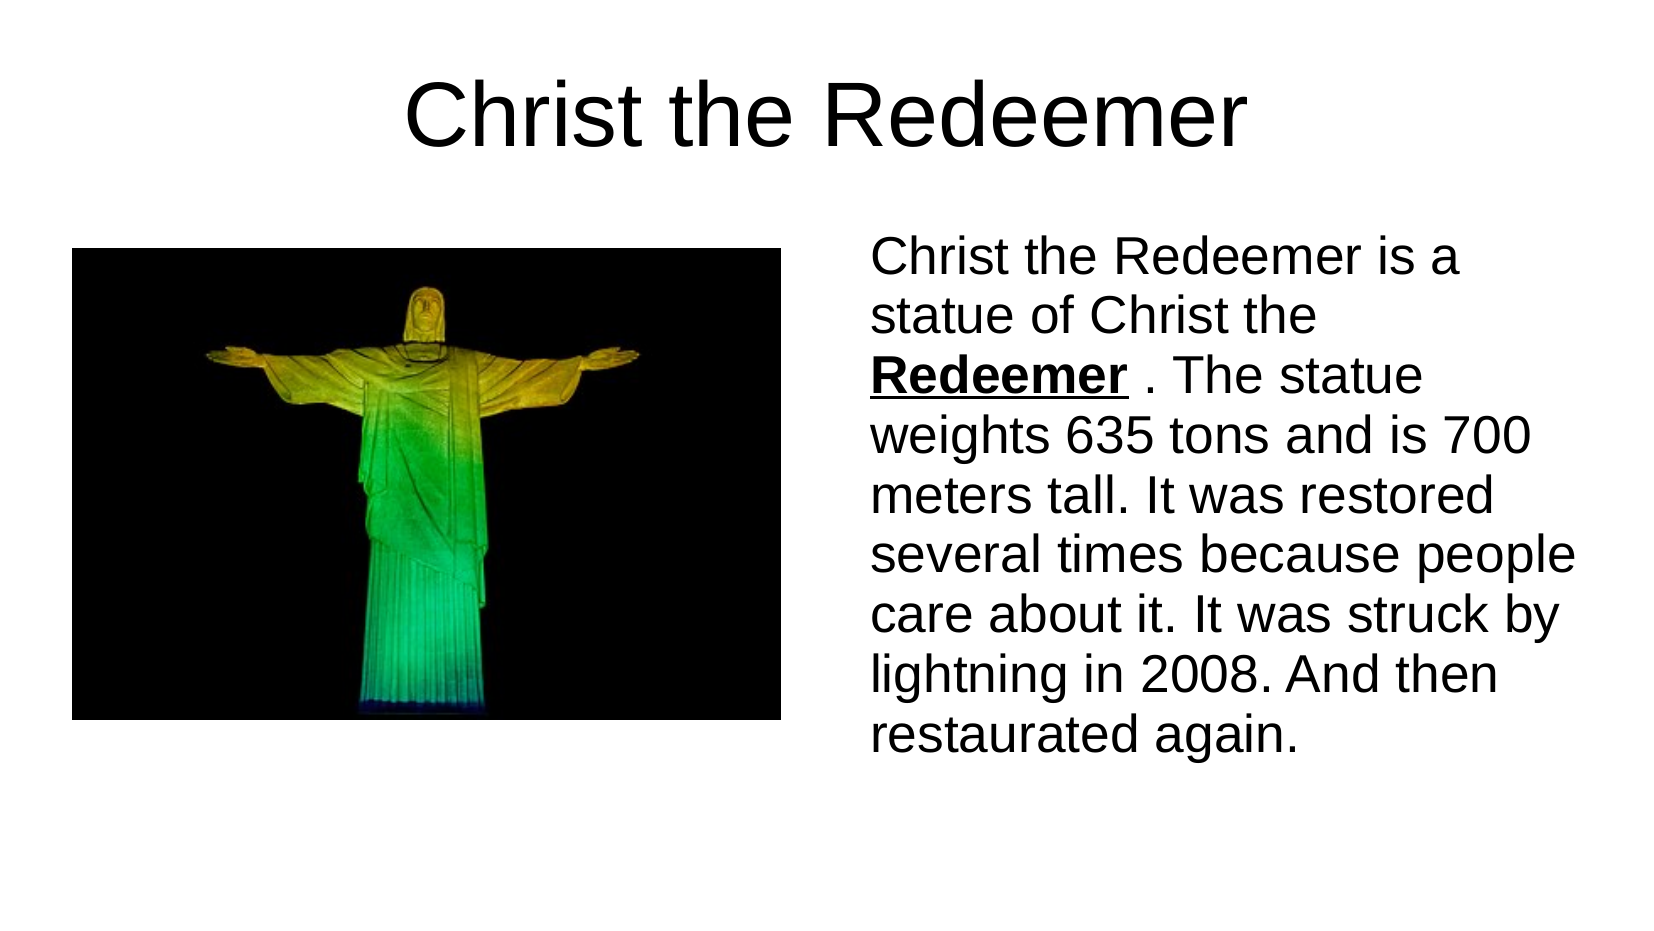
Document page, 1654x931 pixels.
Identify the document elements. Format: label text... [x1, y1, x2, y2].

list Christ the Redeemer is a statue of Christ the Redeemer . The statue weights 635 tons and is 700 meters tall. It was restored several times because people care about it. It was struck by lightning in 2008. And then restaurated again. [870, 225, 1613, 766]
title Christ the Redeemer [82, 37, 1571, 193]
picture [72, 248, 781, 721]
